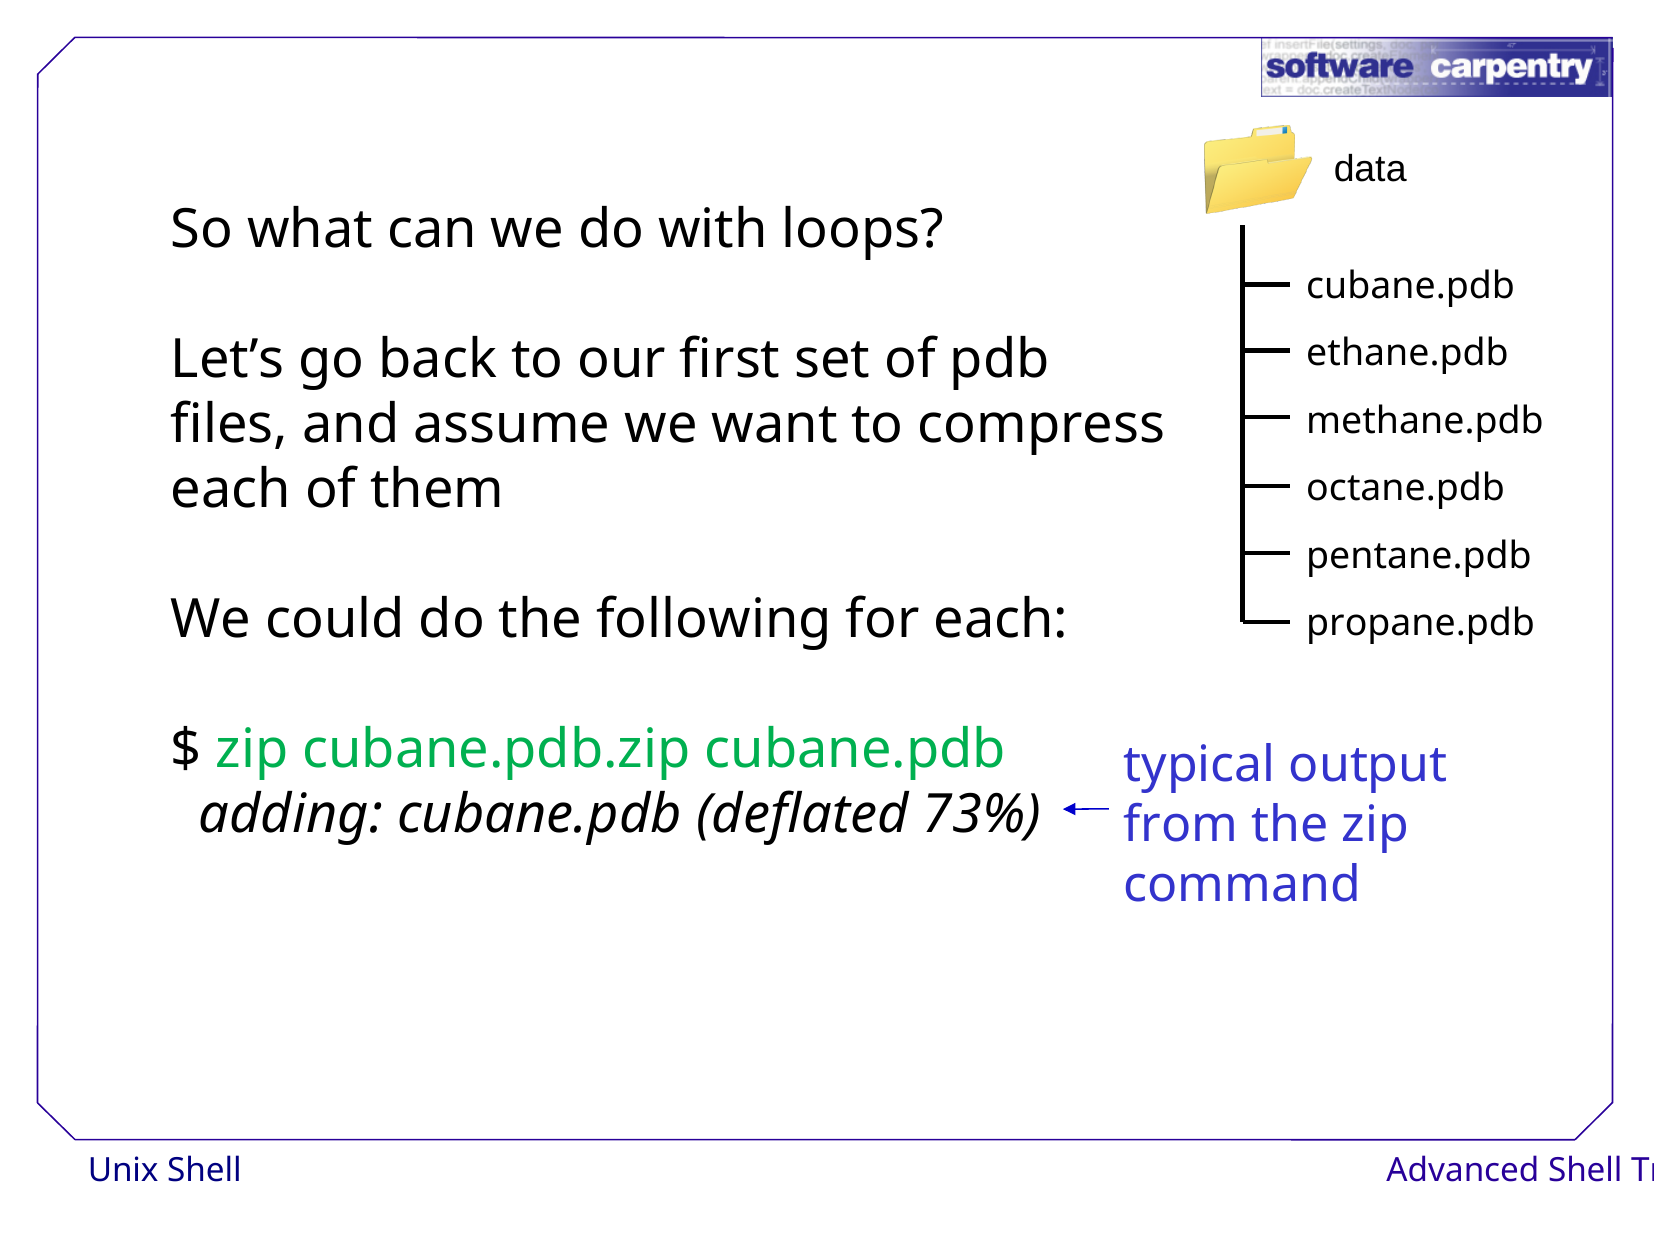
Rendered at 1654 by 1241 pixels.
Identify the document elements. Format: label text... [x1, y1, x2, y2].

picture [1200, 111, 1316, 227]
text_box data [1318, 139, 1422, 198]
picture [1261, 39, 1613, 97]
text_box So what can we do with loops? Let’s go back to our first set of pdb files, and assume we want to compress each of them We could do the following for each: $ zip cubane.pdb.zip cubane.pdb adding: cubane.pdb (deflated 73%) [155, 185, 1186, 851]
text_box cubane.pdb ethane.pdb methane.pdb octane.pdb pentane.pdb propane.pdb [1291, 230, 1559, 652]
text_box typical output from the zip command [1108, 723, 1489, 895]
